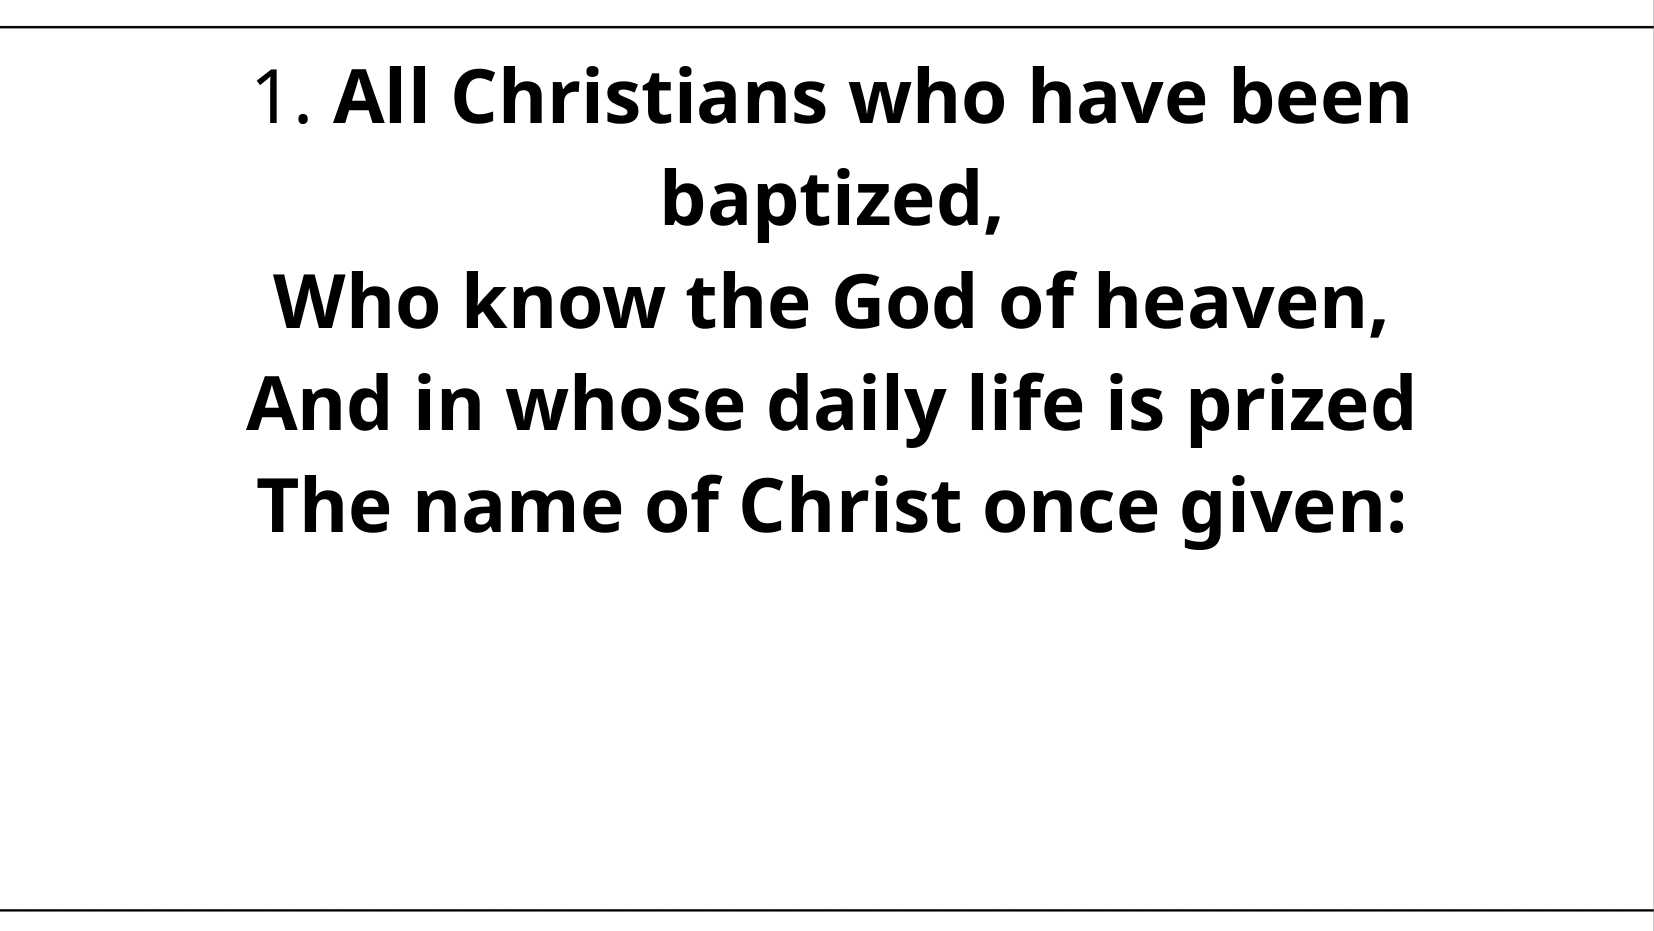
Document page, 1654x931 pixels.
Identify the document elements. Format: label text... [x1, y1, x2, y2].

picture [0, 0, 1654, 931]
text_box 1. All Christians who have been baptized, Who know the God of heaven, And in whose daily life is prized The name of Christ once given: [90, 35, 1576, 451]
